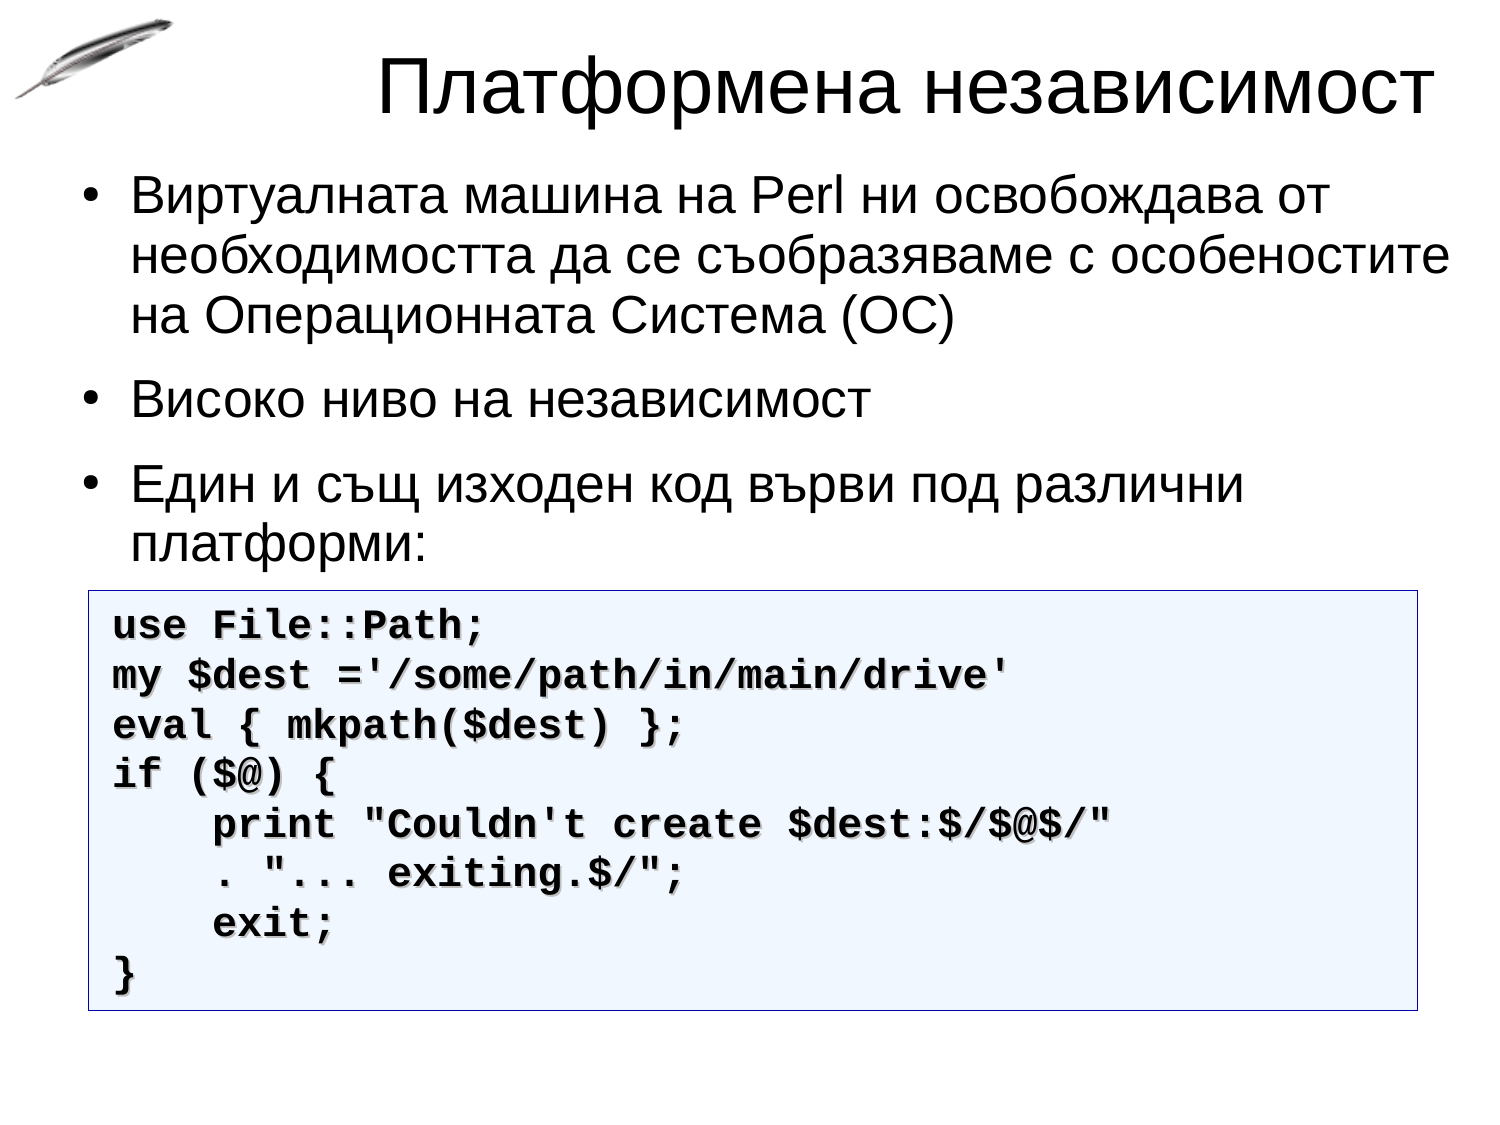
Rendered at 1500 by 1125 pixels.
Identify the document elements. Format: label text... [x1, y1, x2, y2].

list Виртуалната машина на Perl ни освобождава от необходимостта да се съобразяваме с особеностите на Операционната Система (ОС) Високо ниво на независимост Един и същ изходен код върви под различни платформи: [65, 165, 1459, 578]
picture [11, 17, 179, 101]
text_box use File::Path; my $dest ='/some/path/in/main/drive' eval { mkpath($dest) }; if ($@) { print "Couldn't create $dest:$/$@$/" . "... exiting.$/"; exit; } [88, 590, 1418, 1011]
title Платформена независимост [354, 0, 1459, 165]
